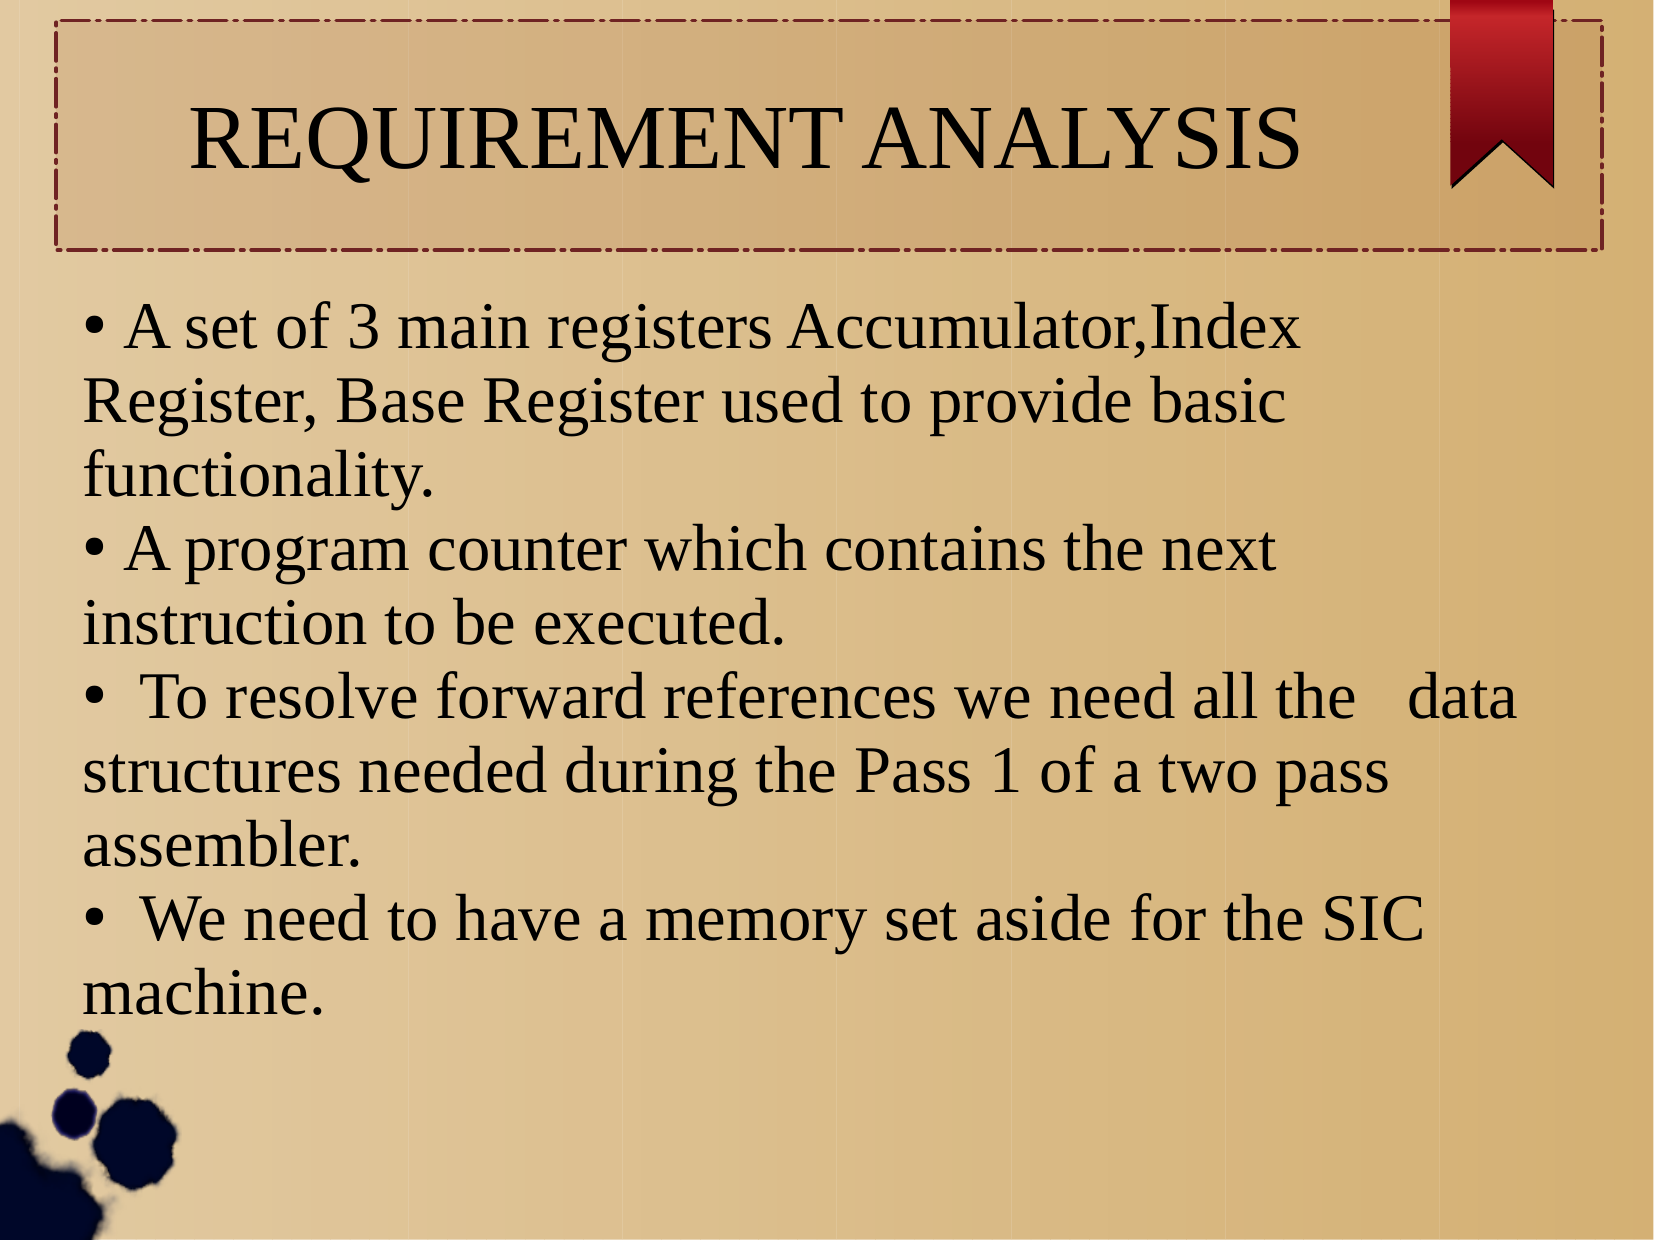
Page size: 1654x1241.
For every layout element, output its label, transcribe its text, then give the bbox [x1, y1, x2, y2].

subtitle A set of 3 main registers Accumulator,Index Register, Base Register used to provide basic functionality. A program counter which contains the next instruction to be executed. To resolve forward references we need all the data structures needed during the Pass 1 of a two pass assembler. We need to have a memory set aside for the SIC machine. [82, 247, 1571, 1146]
title REQUIREMENT ANALYSIS [82, 47, 1412, 229]
